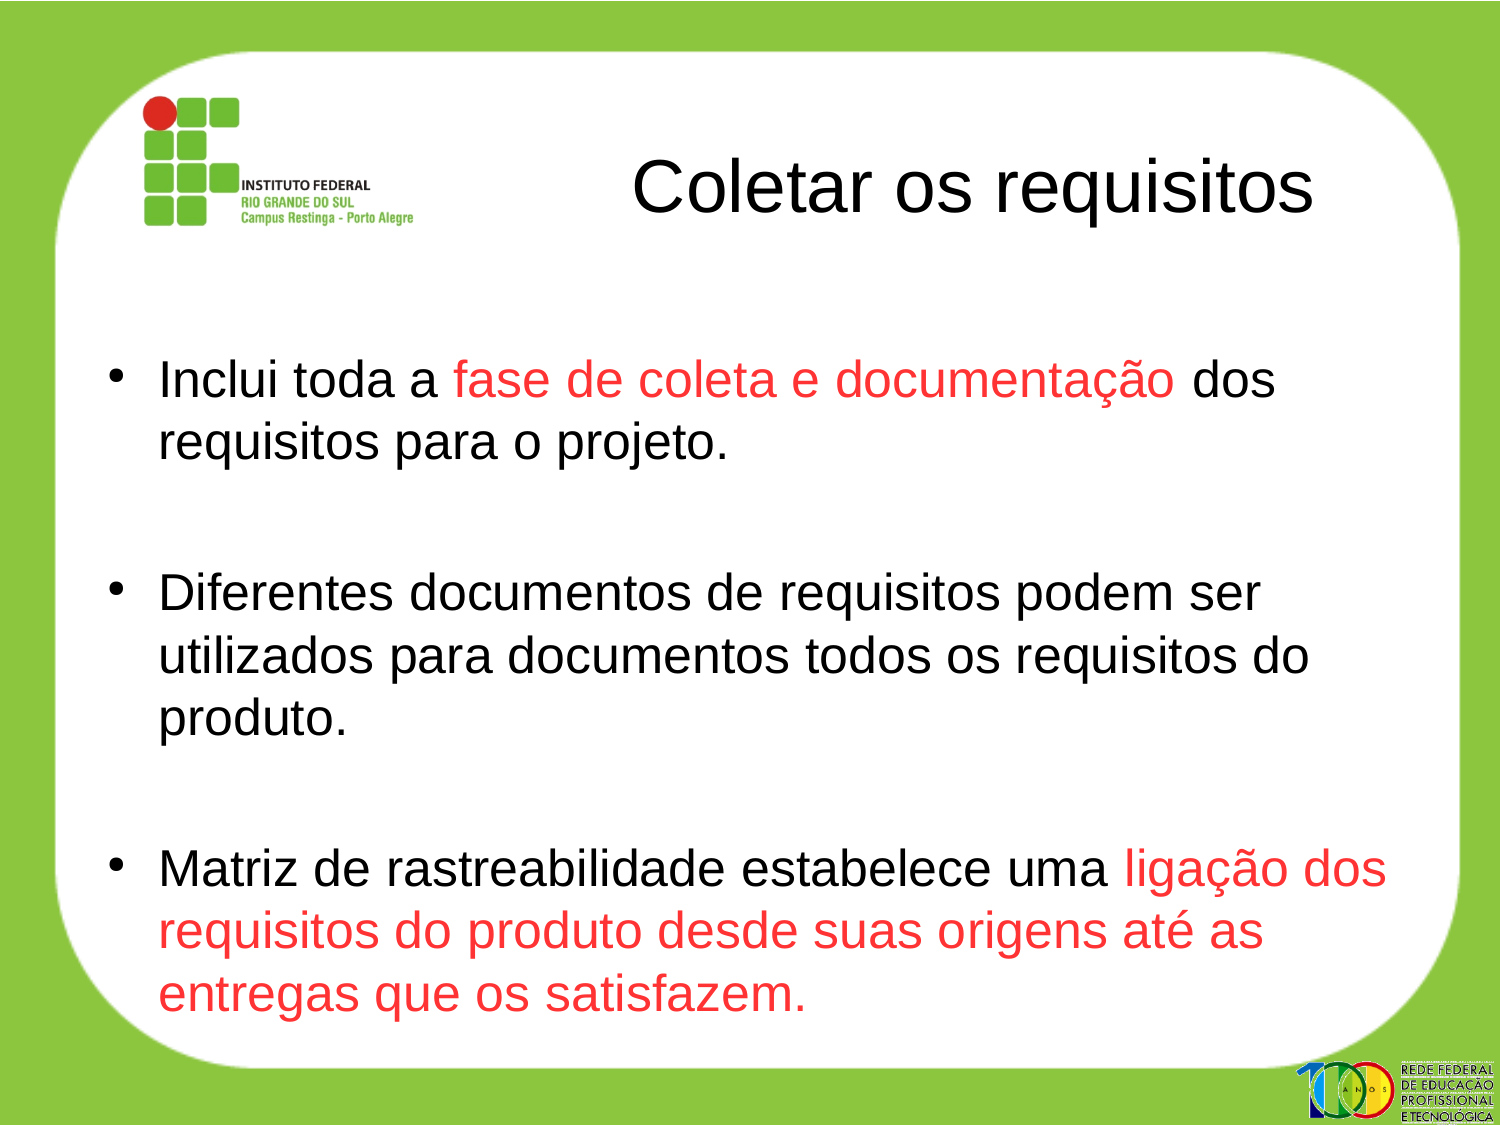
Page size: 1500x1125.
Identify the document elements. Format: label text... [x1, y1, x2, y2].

list Inclui toda a fase de coleta e documentação dos requisitos para o projeto. Diferentes documentos de requisitos podem ser utilizados para documentos todos os requisitos do produto. Matriz de rastreabilidade estabelece uma ligação dos requisitos do produto desde suas origens até as entregas que os satisfazem. [75, 262, 1426, 1035]
picture [0, 1, 1500, 1125]
title Coletar os requisitos [581, 47, 1500, 235]
